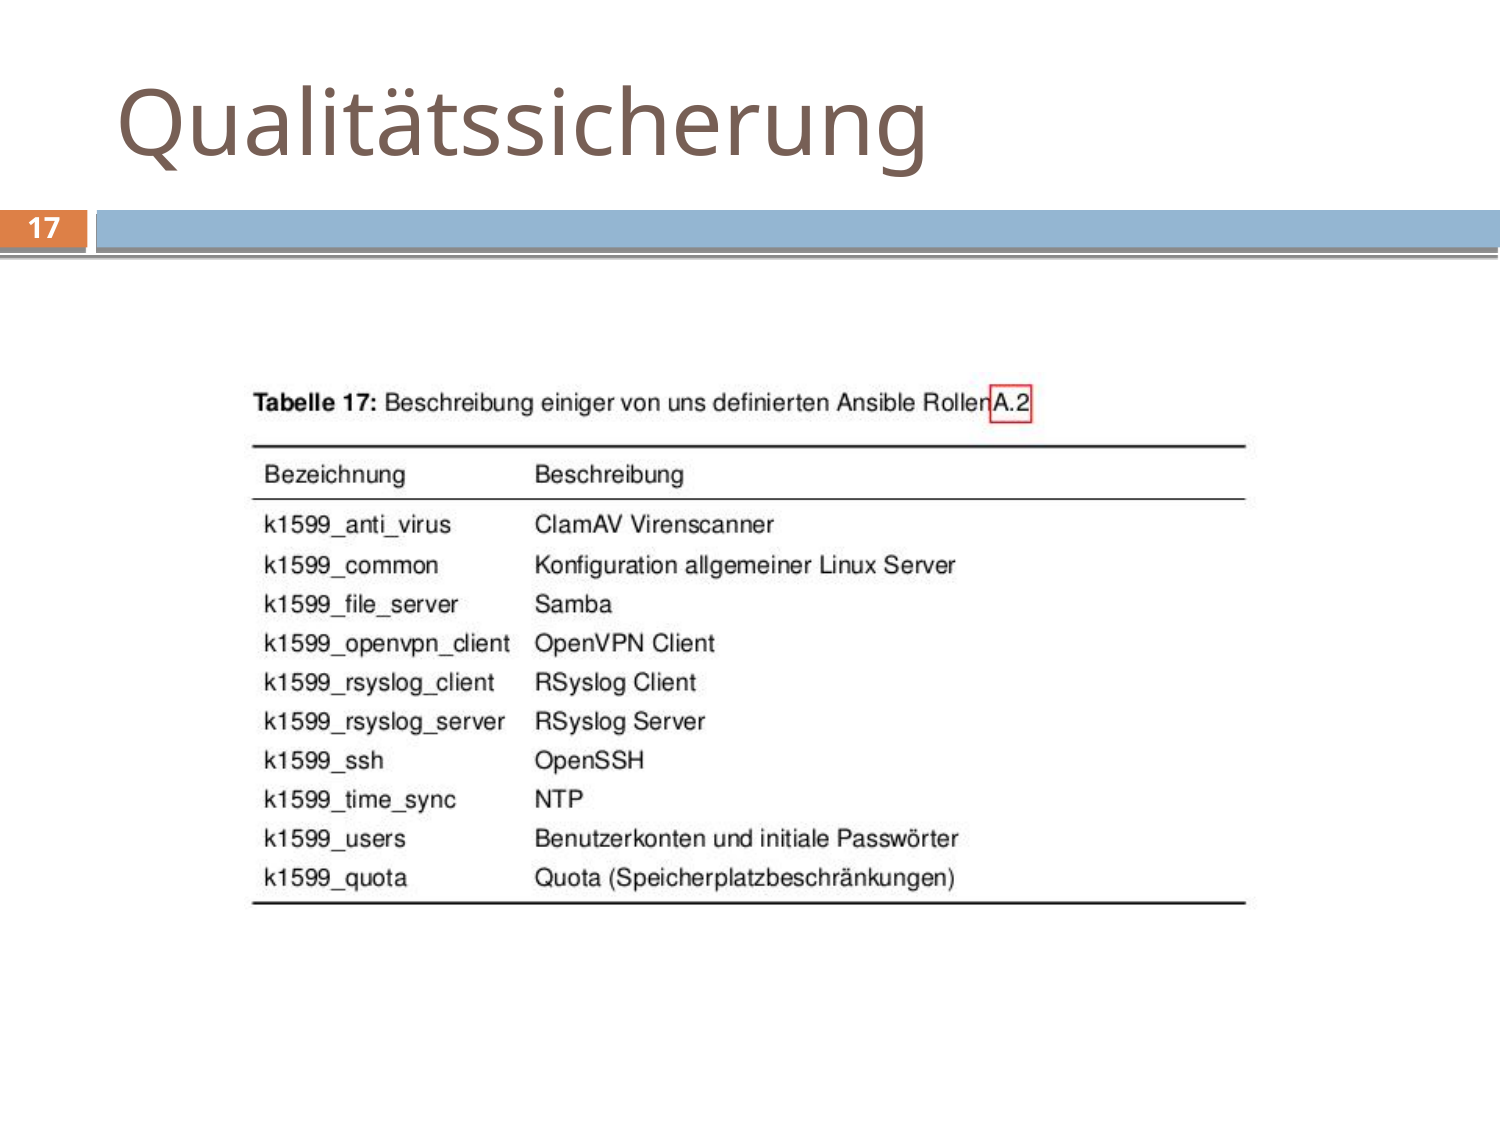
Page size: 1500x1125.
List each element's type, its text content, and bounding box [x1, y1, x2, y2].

picture [244, 372, 1262, 923]
title Qualitätssicherung [100, 37, 1438, 200]
